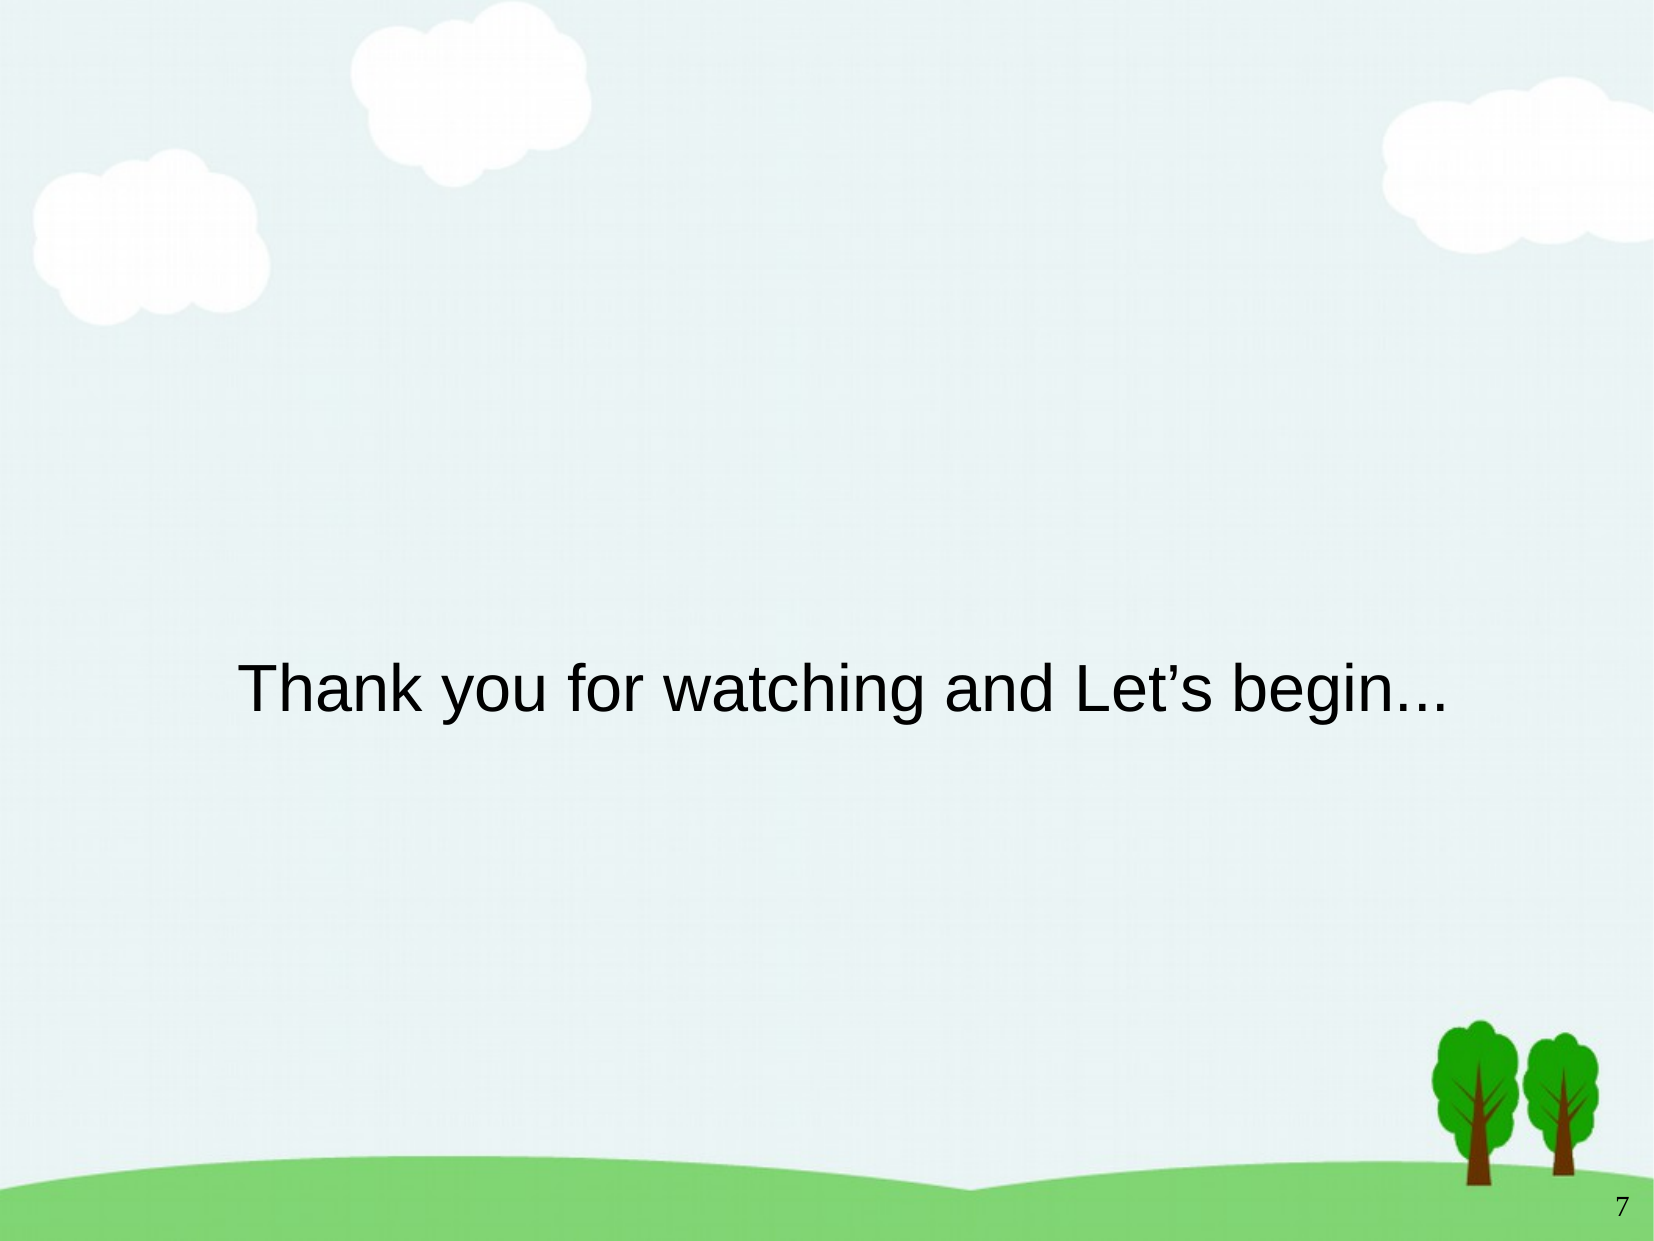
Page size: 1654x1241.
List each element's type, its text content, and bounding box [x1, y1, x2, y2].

picture [0, 0, 1654, 1241]
subtitle Thank you for watching and Let’s begin... [82, 290, 1571, 1087]
